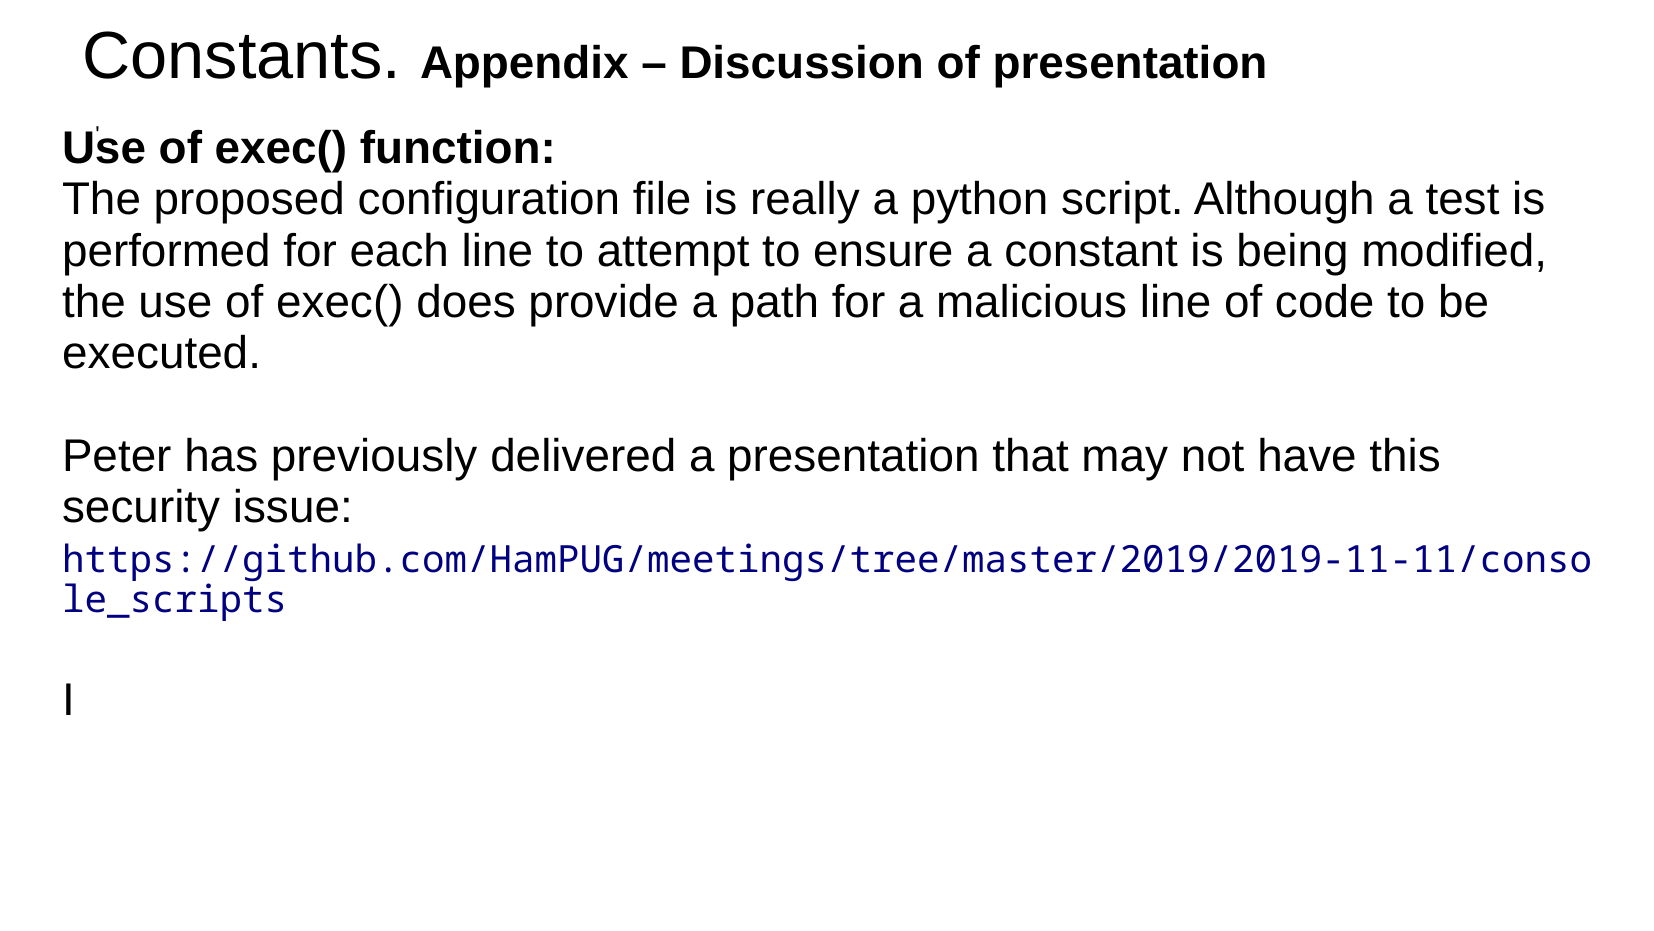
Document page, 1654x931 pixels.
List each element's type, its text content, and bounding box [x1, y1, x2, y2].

text_box Use of exec() function: The proposed configuration file is really a python script. Although a test is performed for each line to attempt to ensure a constant is being modified, the use of exec() does provide a path for a malicious line of code to be executed. Peter has previously delivered a presentation that may not have this security issue: https://github.com/HamPUG/meetings/tree/master/2019/2019-11-11/console_scripts I [47, 114, 1612, 910]
title Constants. Appendix – Discussion of presentation [82, 10, 1571, 101]
